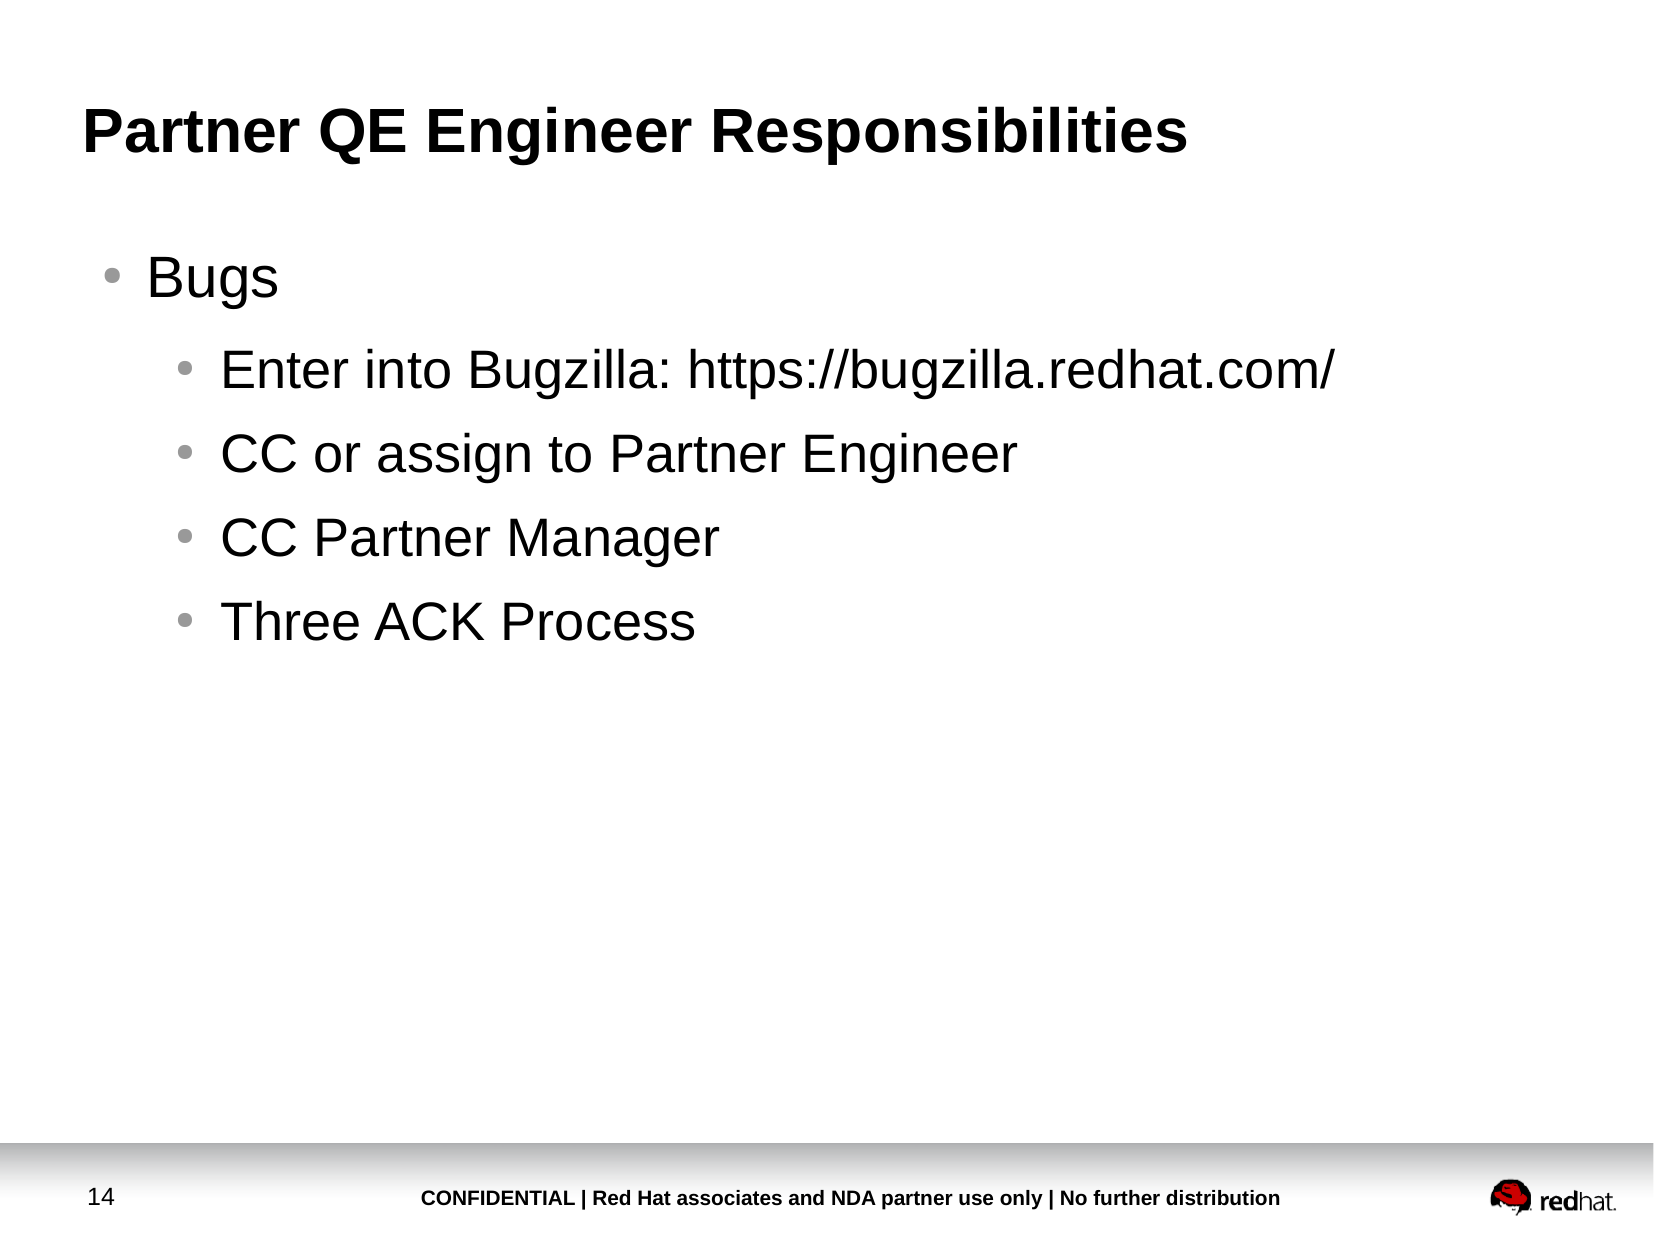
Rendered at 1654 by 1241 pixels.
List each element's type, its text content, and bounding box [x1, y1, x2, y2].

title Partner QE Engineer Responsibilities [82, 37, 1571, 226]
list Bugs Enter into Bugzilla: https://bugzilla.redhat.com/ CC or assign to Partner Engineer CC Partner Manager Three ACK Process [86, 244, 1576, 1039]
picture [0, 1143, 1654, 1241]
